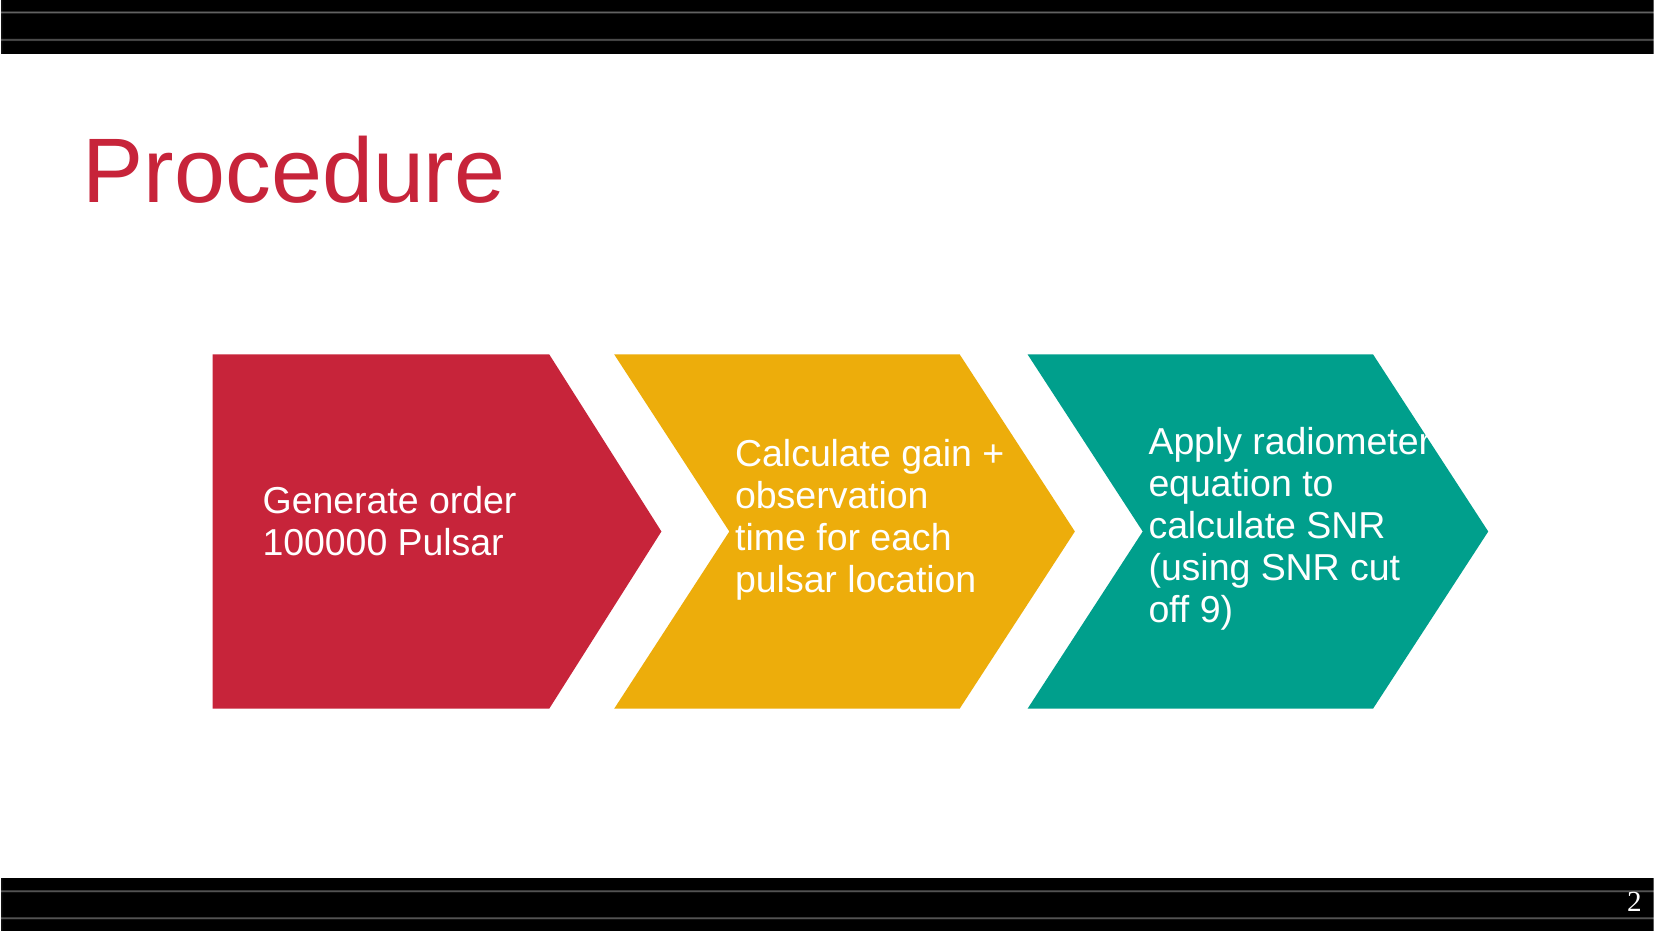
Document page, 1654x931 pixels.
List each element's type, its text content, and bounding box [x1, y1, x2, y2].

title Procedure [82, 92, 1571, 249]
text_box [1022, 450, 1075, 613]
picture [1, 0, 1654, 54]
text_box [614, 545, 1006, 709]
text_box Generate order 100000 Pulsar [248, 472, 556, 572]
text_box [212, 354, 662, 709]
picture [1, 878, 1654, 931]
text_box Apply radiometer equation to calculate SNR (using SNR cut off 9) [1133, 413, 1455, 638]
text_box [614, 354, 1006, 518]
text_box Calculate gain + observation time for each pulsar location [720, 425, 1022, 638]
